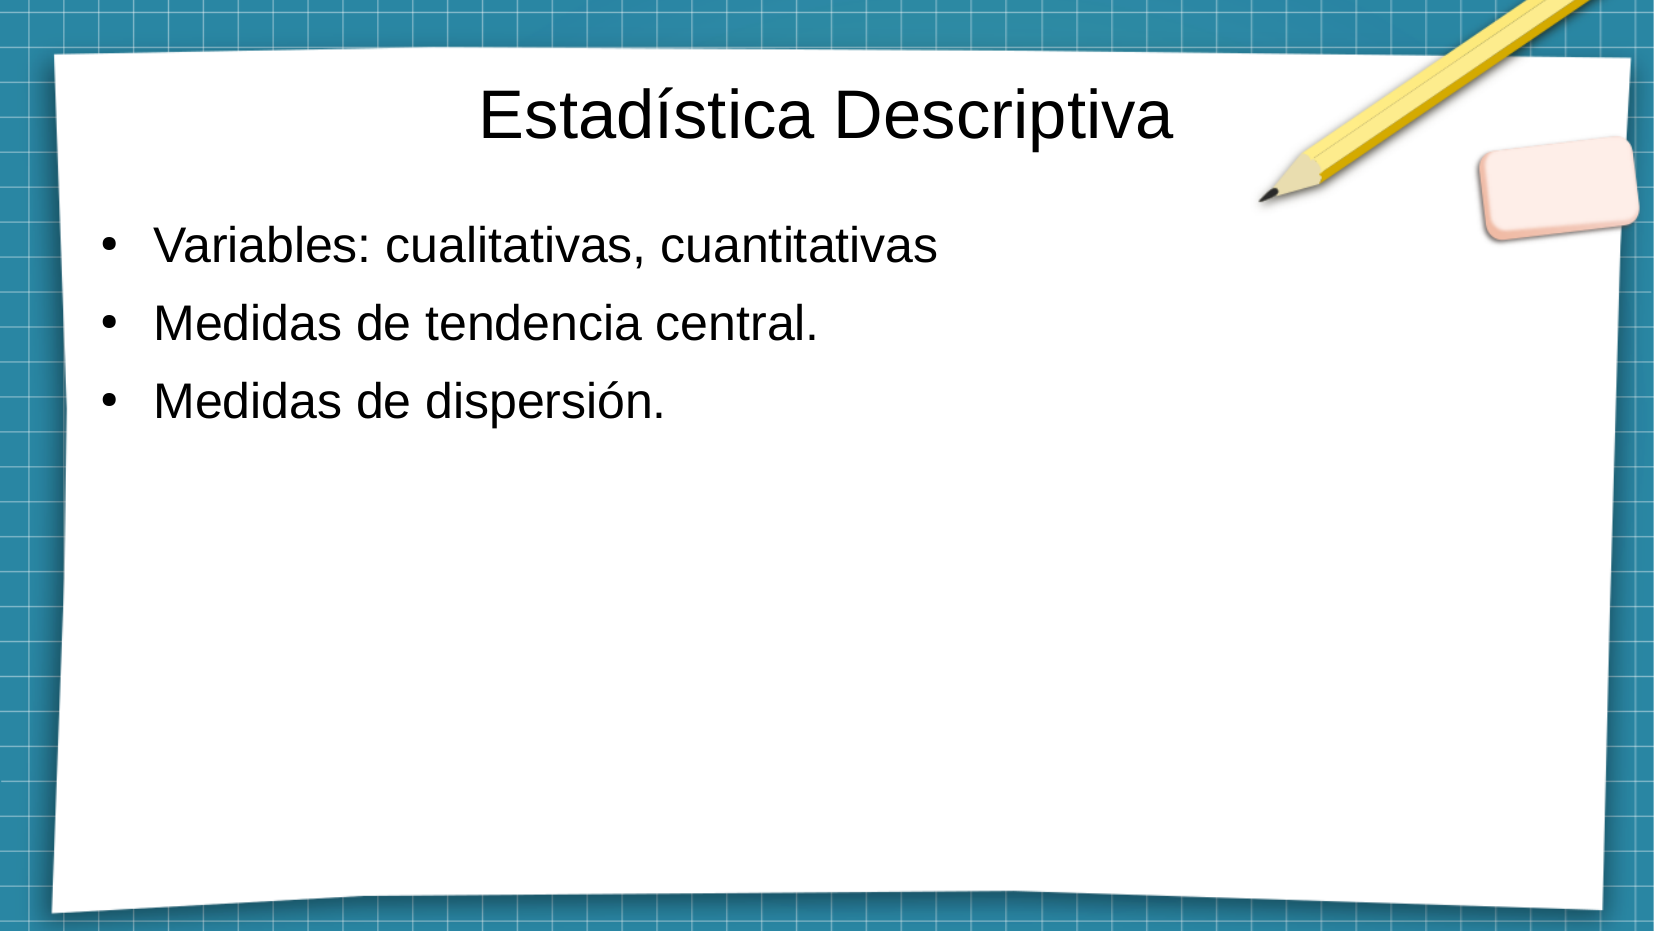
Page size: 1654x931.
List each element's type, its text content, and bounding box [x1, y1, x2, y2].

title Estadística Descriptiva [82, 37, 1571, 193]
list Variables: cualitativas, cuantitativas Medidas de tendencia central. Medidas de dispersión. [82, 217, 1571, 758]
picture [0, 0, 1654, 931]
